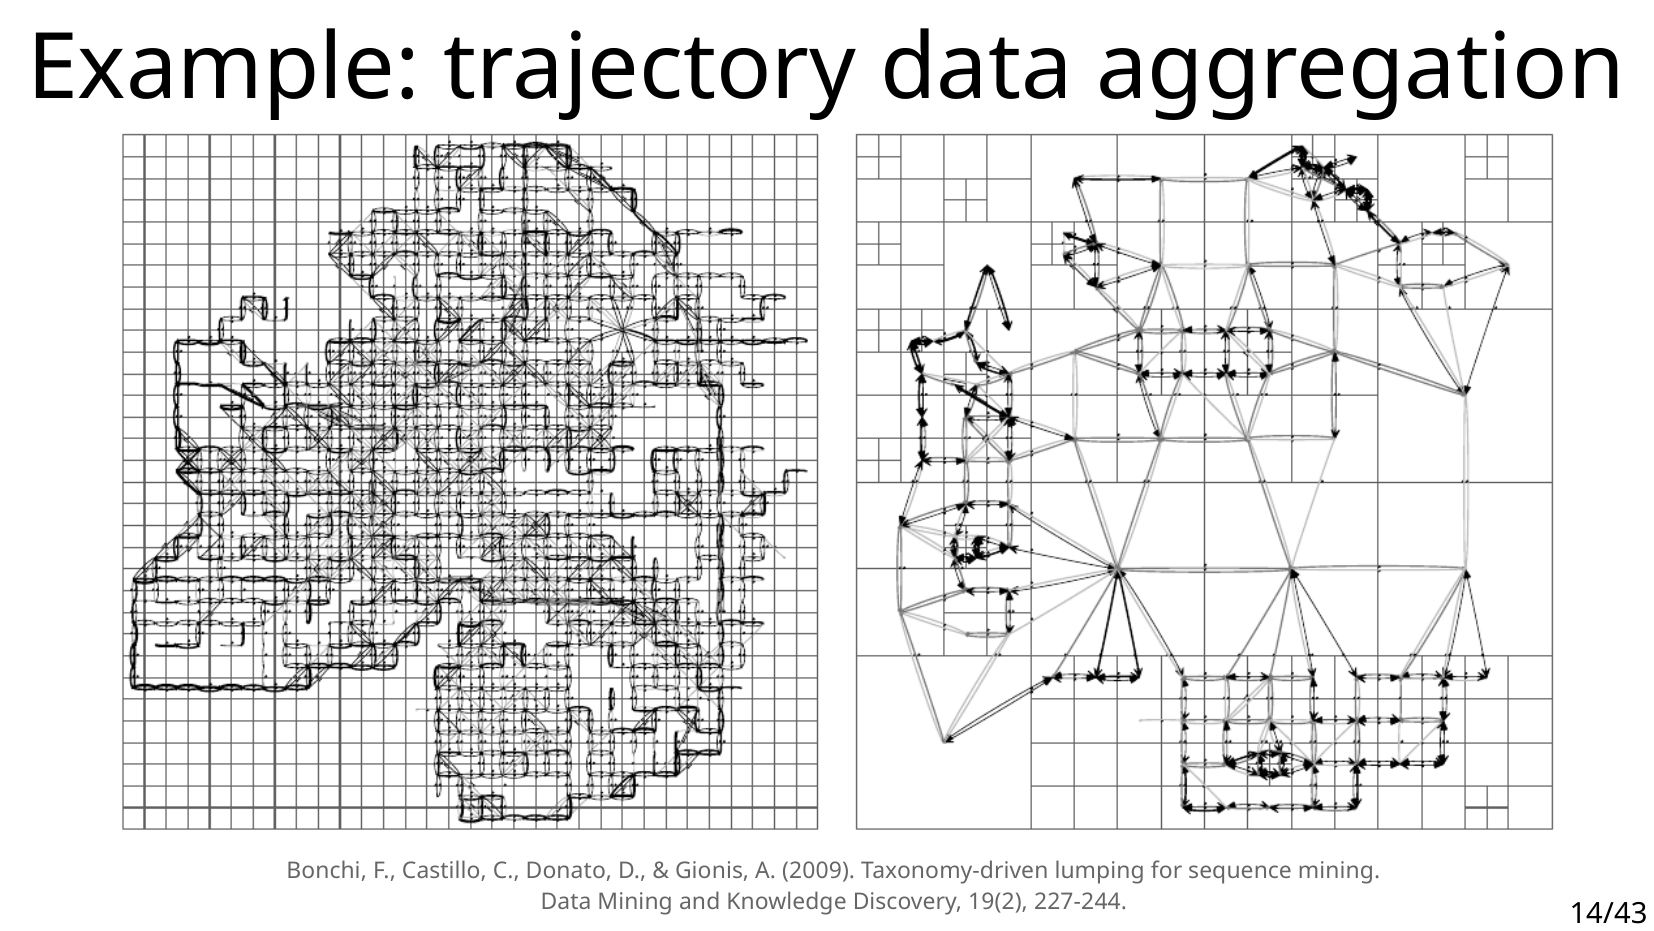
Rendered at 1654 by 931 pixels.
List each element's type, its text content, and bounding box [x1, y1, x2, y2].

text_box Bonchi, F., Castillo, C., Donato, D., & Gionis, A. (2009). Taxonomy-driven lumping for sequence mining. Data Mining and Knowledge Discovery, 19(2), 227-244. [15, 846, 1654, 930]
picture [116, 167, 1561, 839]
title Example: trajectory data aggregation [0, 0, 1654, 167]
